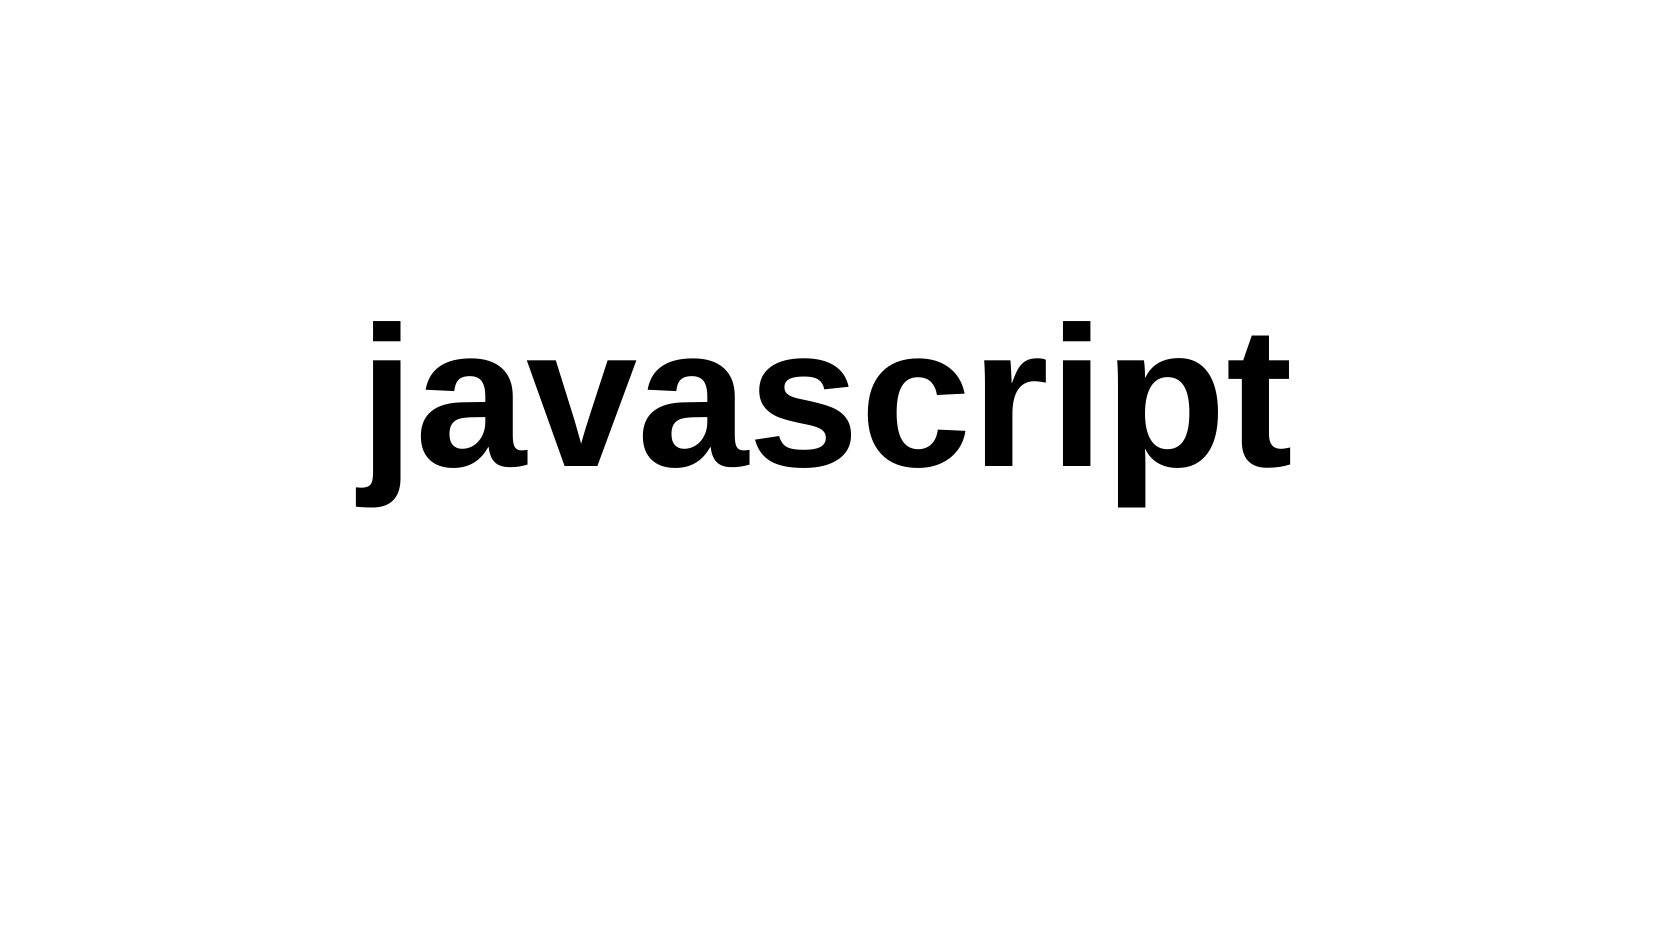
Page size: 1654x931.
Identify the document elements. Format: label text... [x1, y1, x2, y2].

subtitle javascript [82, 37, 1571, 757]
